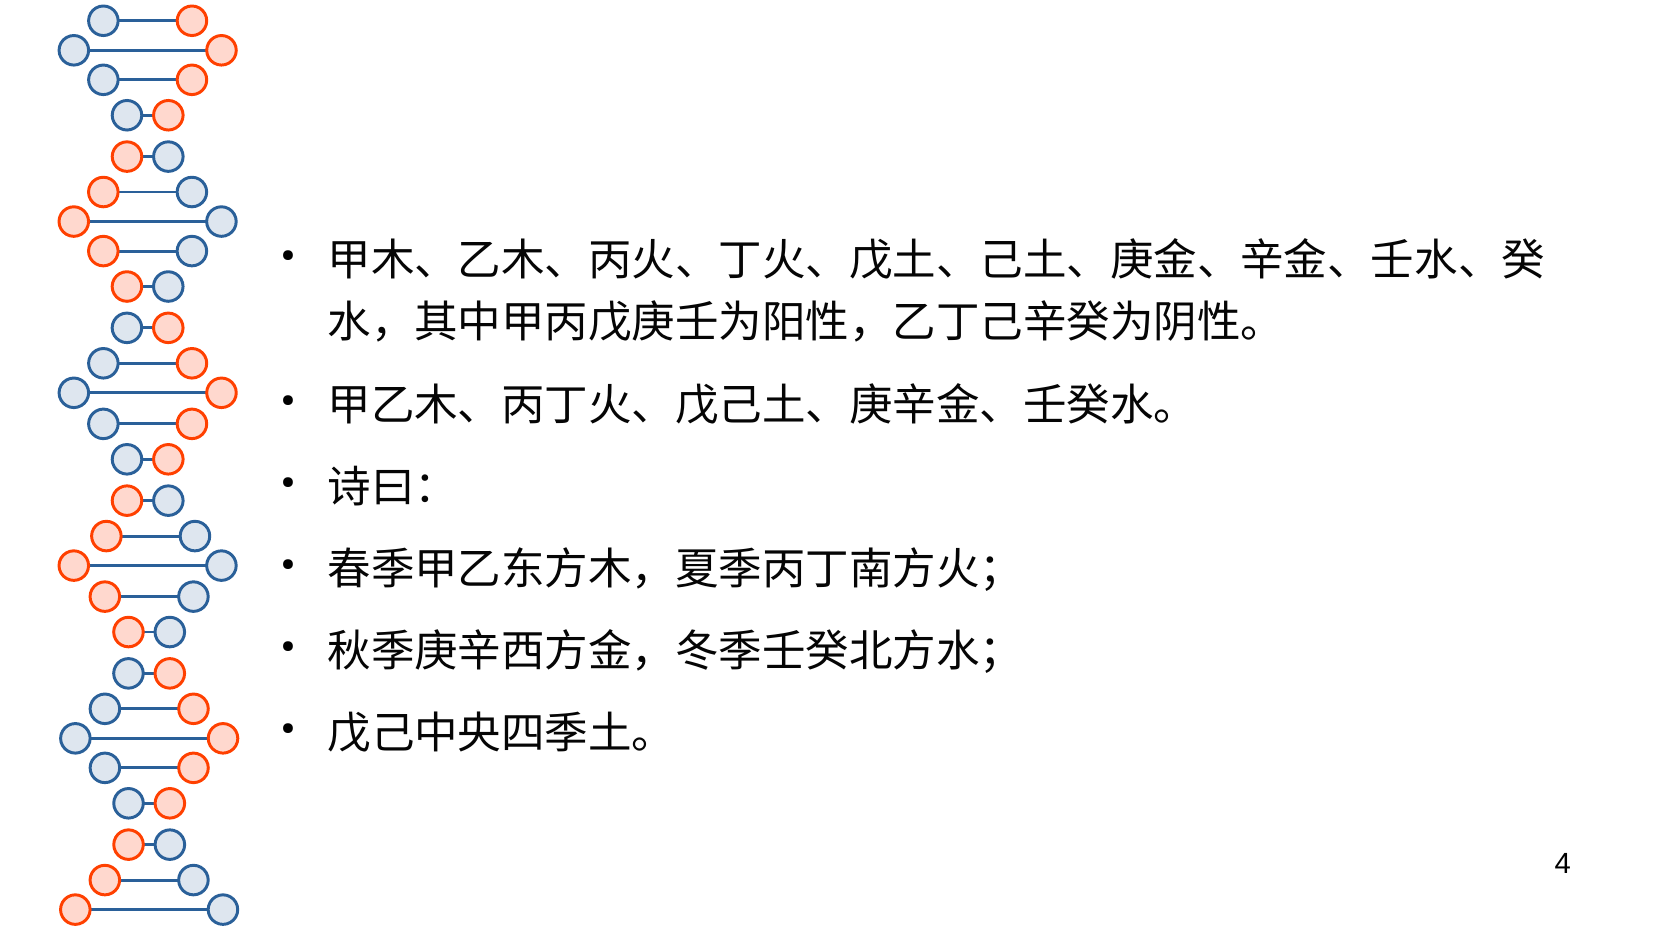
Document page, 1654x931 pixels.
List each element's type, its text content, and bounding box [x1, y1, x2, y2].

list 甲木、乙木、丙火、丁火、戊土、己土、庚金、辛金、壬水、癸水，其中甲丙戊庚壬为阳性，乙丁己辛癸为阴性。 甲乙木、丙丁火、戊己土、庚辛金、壬癸水。 诗曰： 春季甲乙东方木，夏季丙丁南方火； 秋季庚辛西方金，冬季壬癸北方水； 戊己中央四季土。 [265, 224, 1595, 764]
